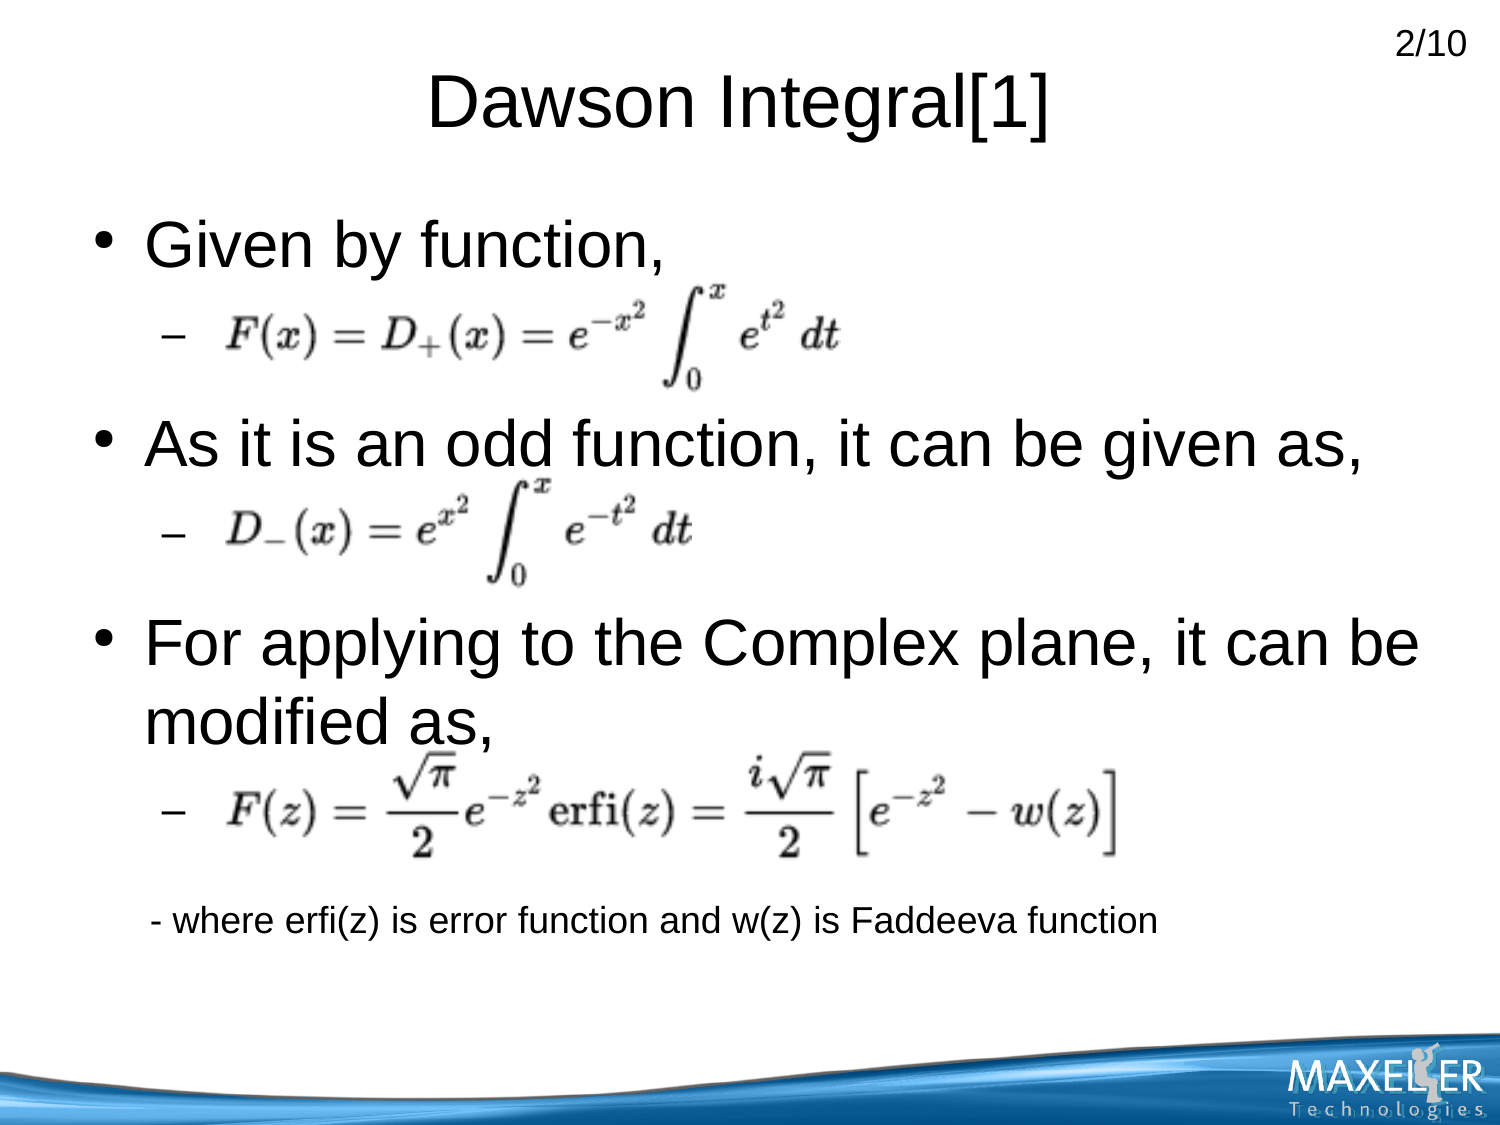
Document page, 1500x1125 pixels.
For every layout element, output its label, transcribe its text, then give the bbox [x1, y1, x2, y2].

text_box Dawson Integral[1] [75, 45, 1424, 202]
picture [0, 1023, 1500, 1125]
picture [225, 474, 692, 591]
text_box 2/10 [1380, 15, 1486, 72]
text_box - where erfi(z) is error function and w(z) is Faddeeva function [135, 891, 1186, 991]
picture [226, 744, 1126, 863]
list Given by function, As it is an odd function, it can be given as, For applying to the Complex plane, it can be modified as, [75, 202, 1425, 856]
picture [225, 280, 841, 395]
